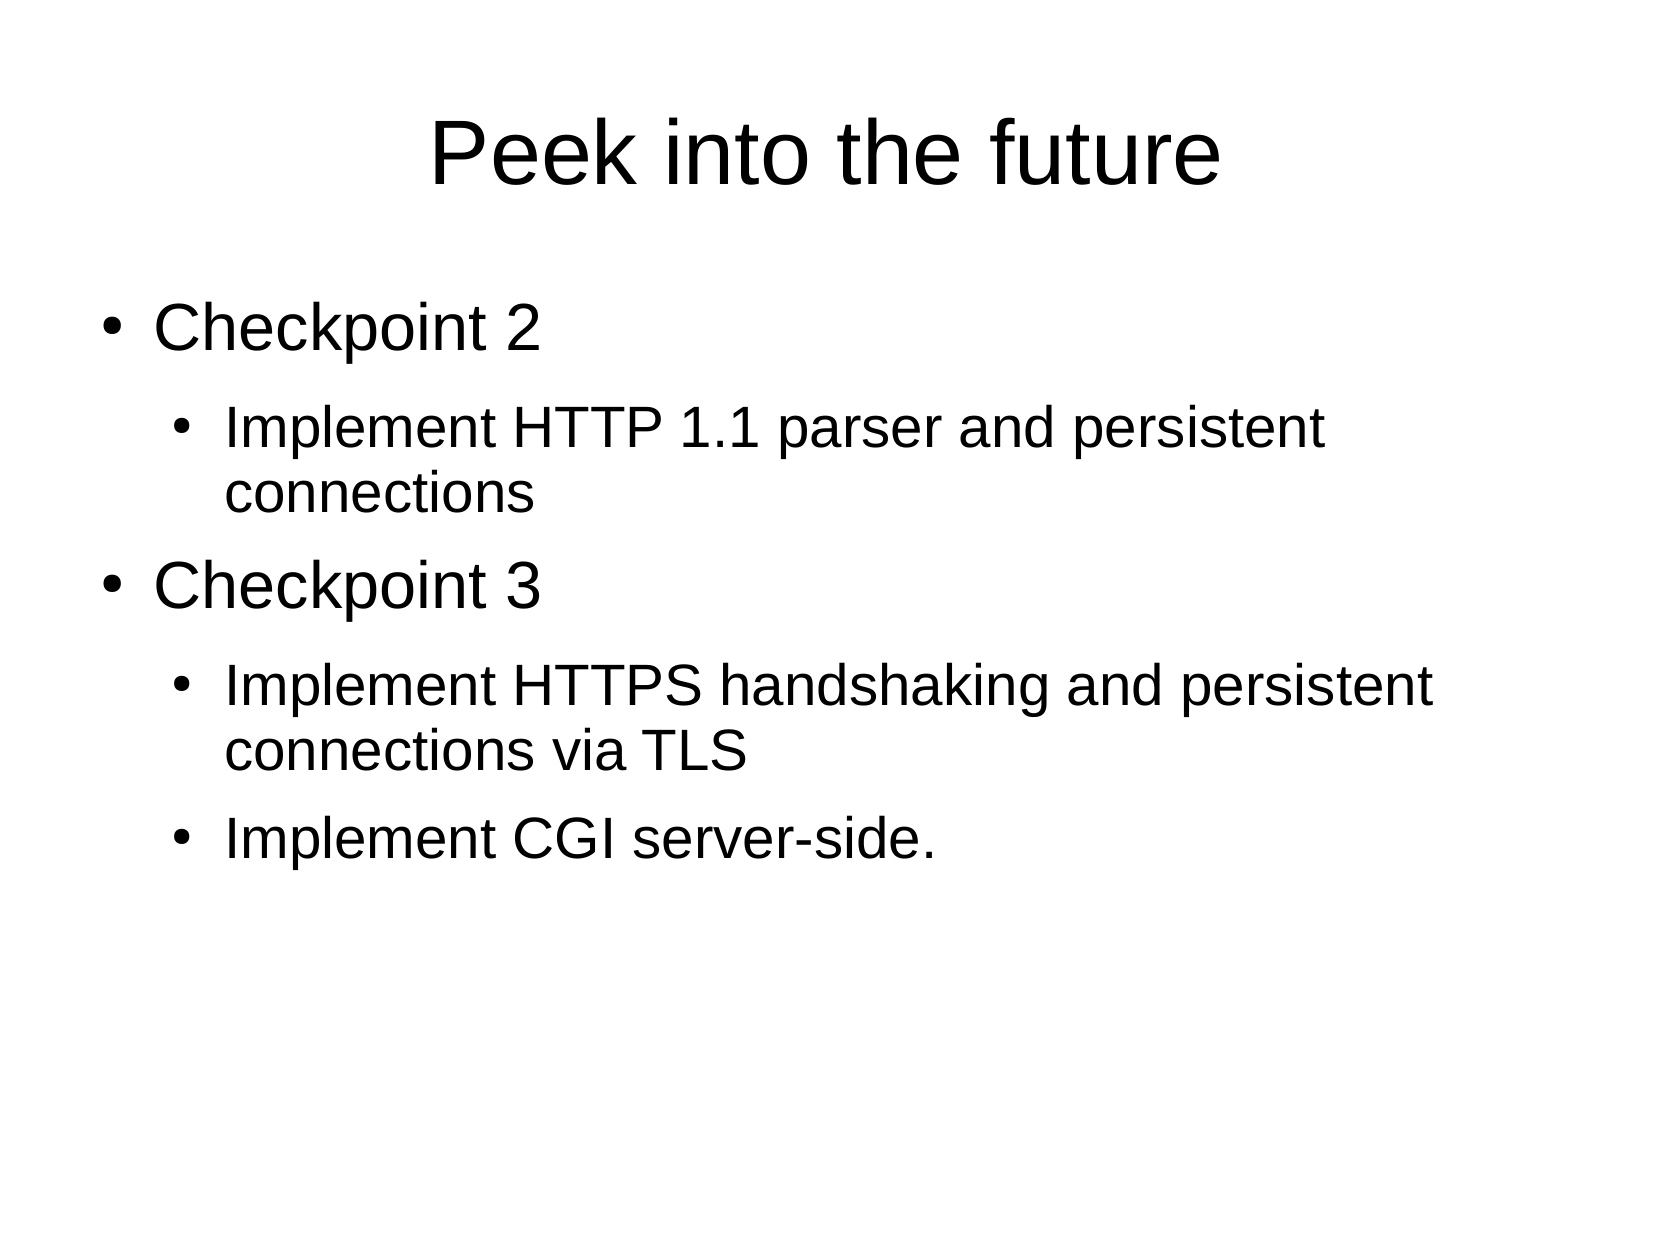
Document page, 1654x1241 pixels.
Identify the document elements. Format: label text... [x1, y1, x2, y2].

title Peek into the future [82, 56, 1571, 250]
list Checkpoint 2 Implement HTTP 1.1 parser and persistent connections Checkpoint 3 Implement HTTPS handshaking and persistent connections via TLS Implement CGI server-side. [82, 290, 1571, 1109]
